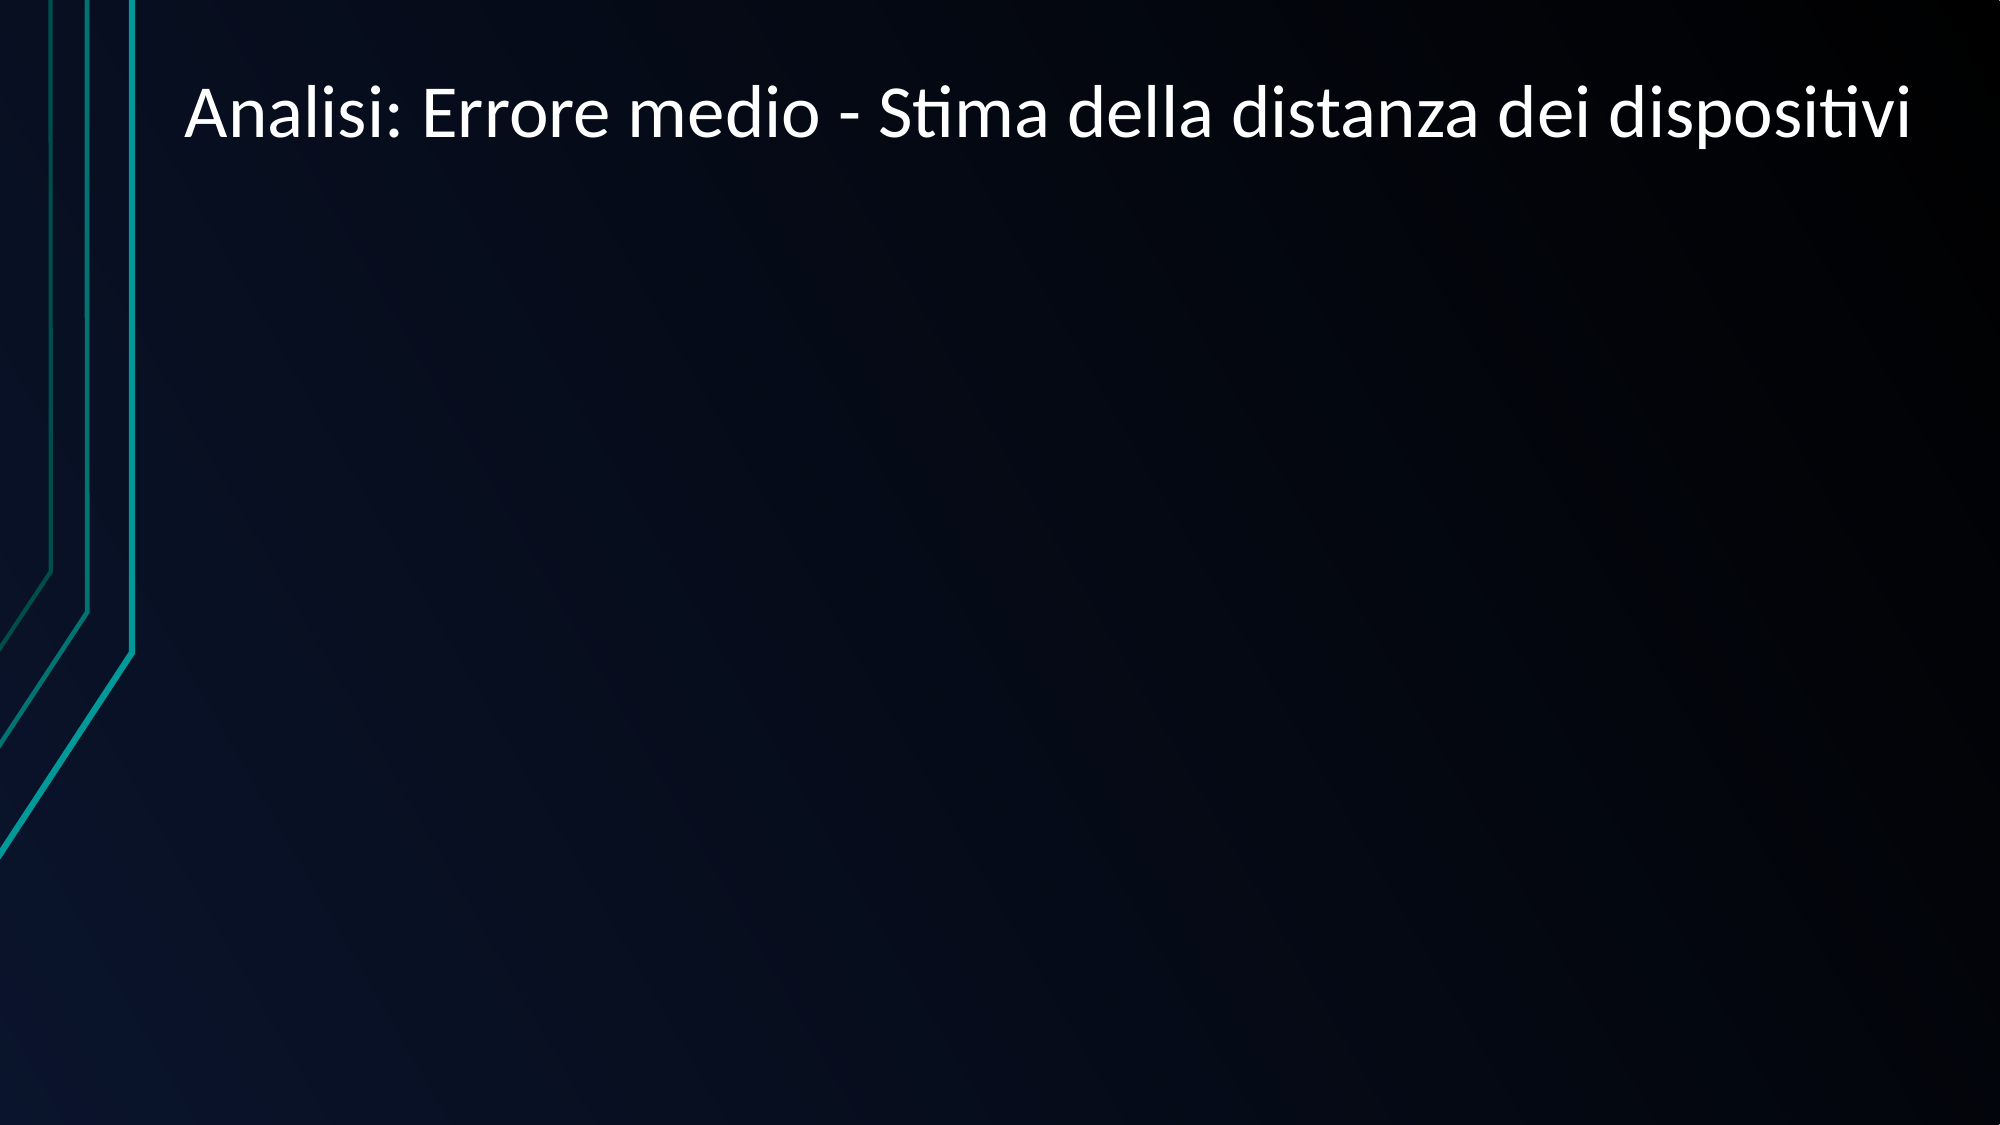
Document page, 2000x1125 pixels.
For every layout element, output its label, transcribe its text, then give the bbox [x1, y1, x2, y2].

text_box Analisi: Errore medio - Stima della distanza dei dispositivi [169, 54, 1937, 161]
